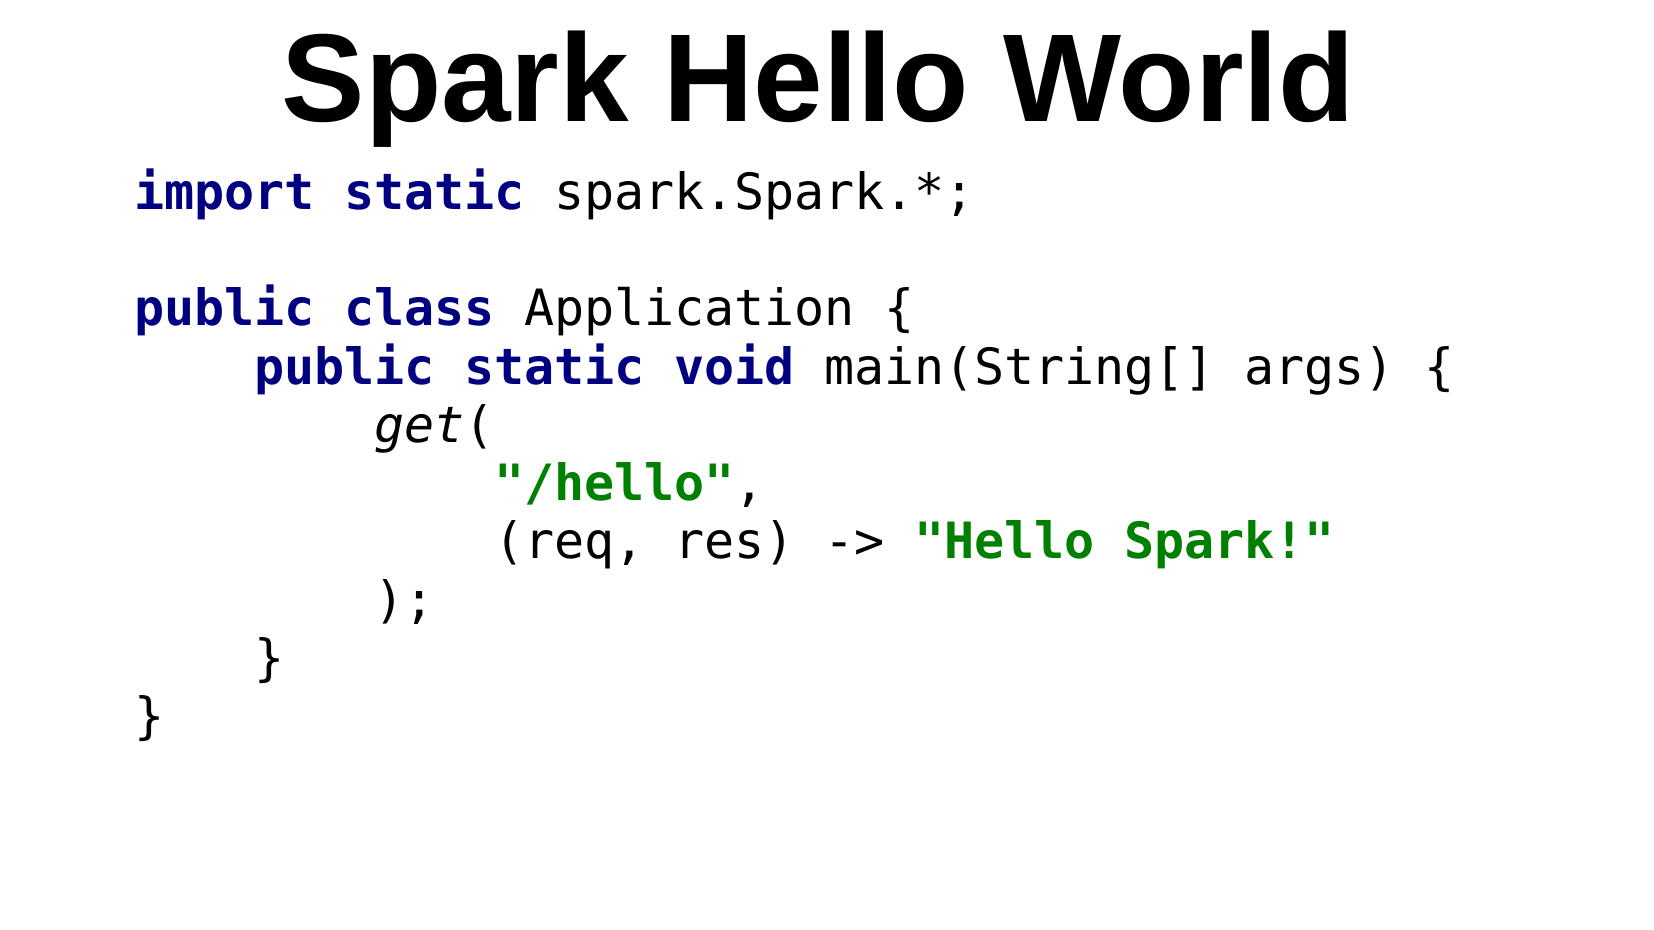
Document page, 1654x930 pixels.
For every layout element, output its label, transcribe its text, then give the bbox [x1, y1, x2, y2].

text_box import static spark.Spark.*; public class Application { public static void main(String[] args) { get( "/hello", (req, res) -> "Hello Spark!" ); } } [119, 155, 1530, 840]
title Spark Hello World [74, 0, 1563, 156]
